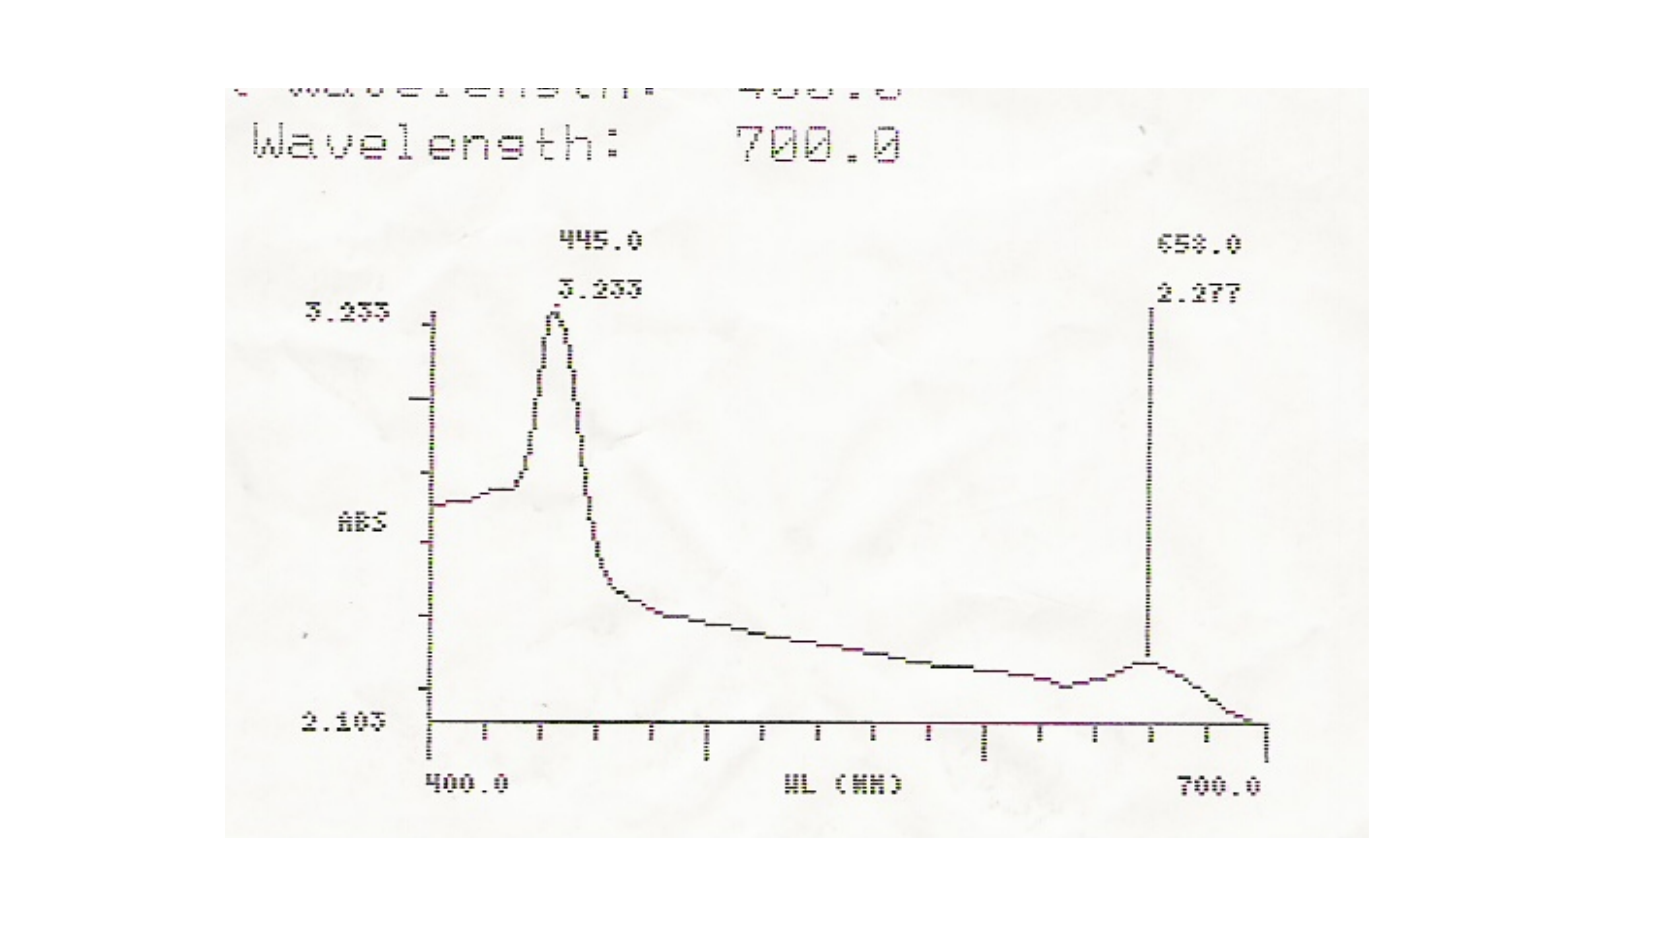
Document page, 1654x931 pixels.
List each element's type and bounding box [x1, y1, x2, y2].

picture [225, 88, 1369, 838]
